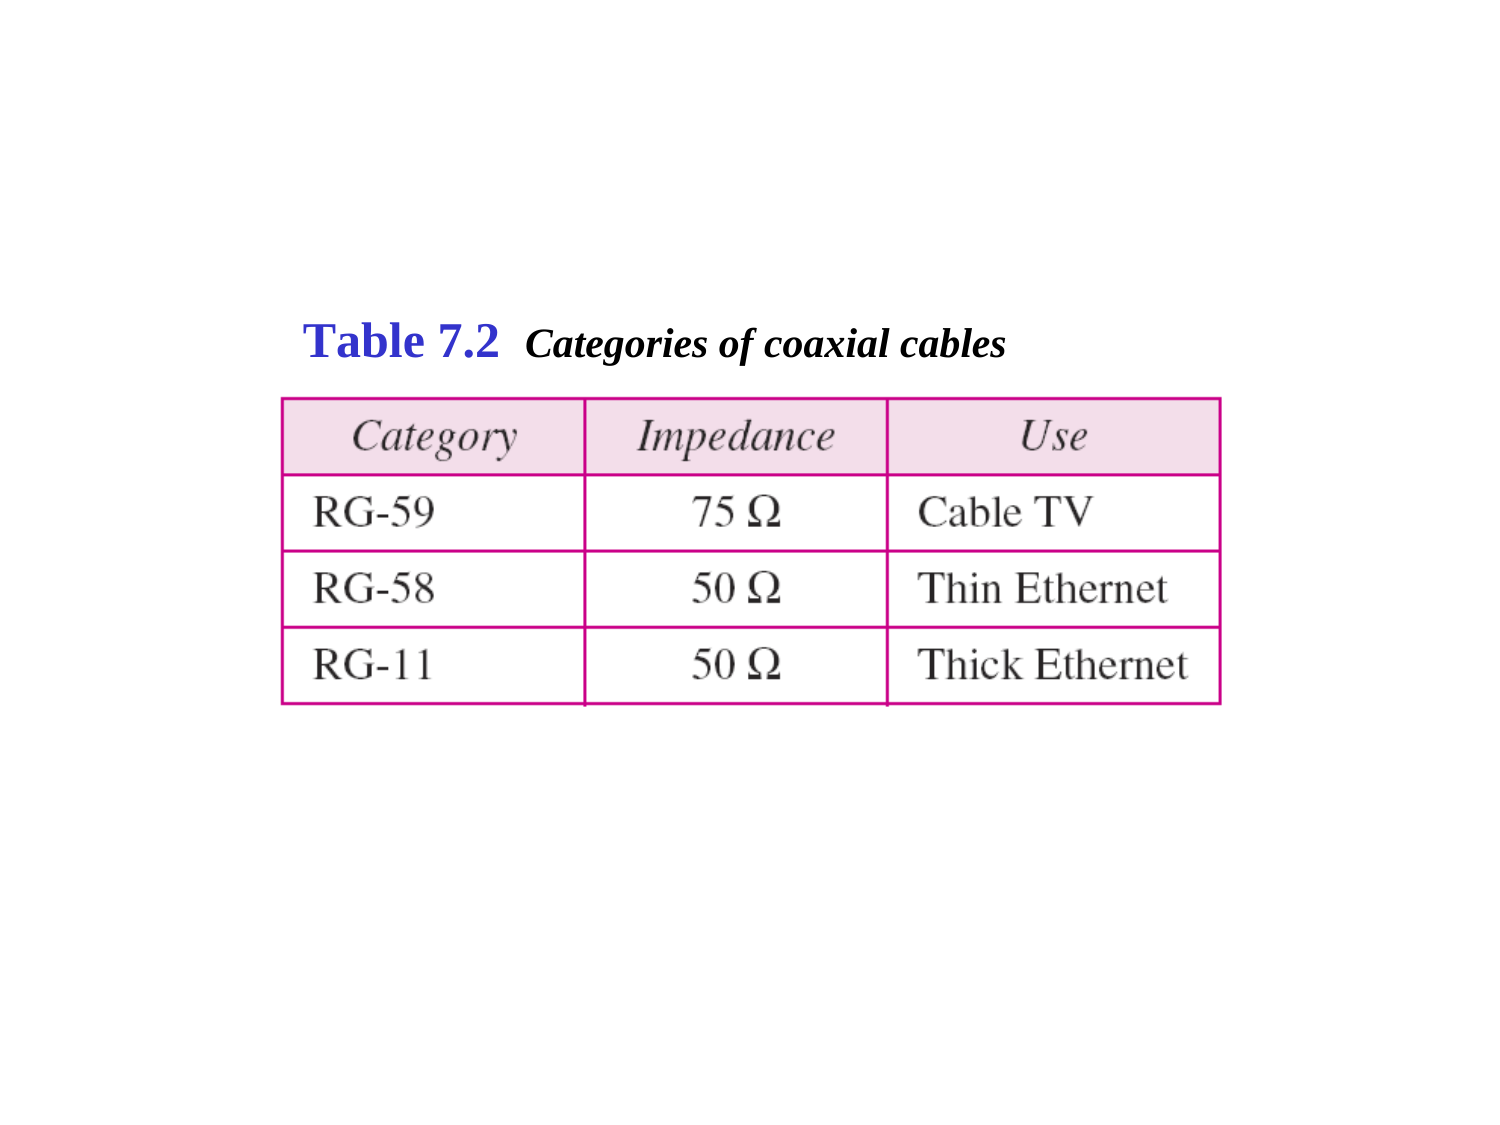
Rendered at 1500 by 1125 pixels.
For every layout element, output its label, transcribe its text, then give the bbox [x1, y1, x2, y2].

text_box Table 7.2 Categories of coaxial cables [288, 299, 1023, 376]
picture [266, 379, 1234, 713]
